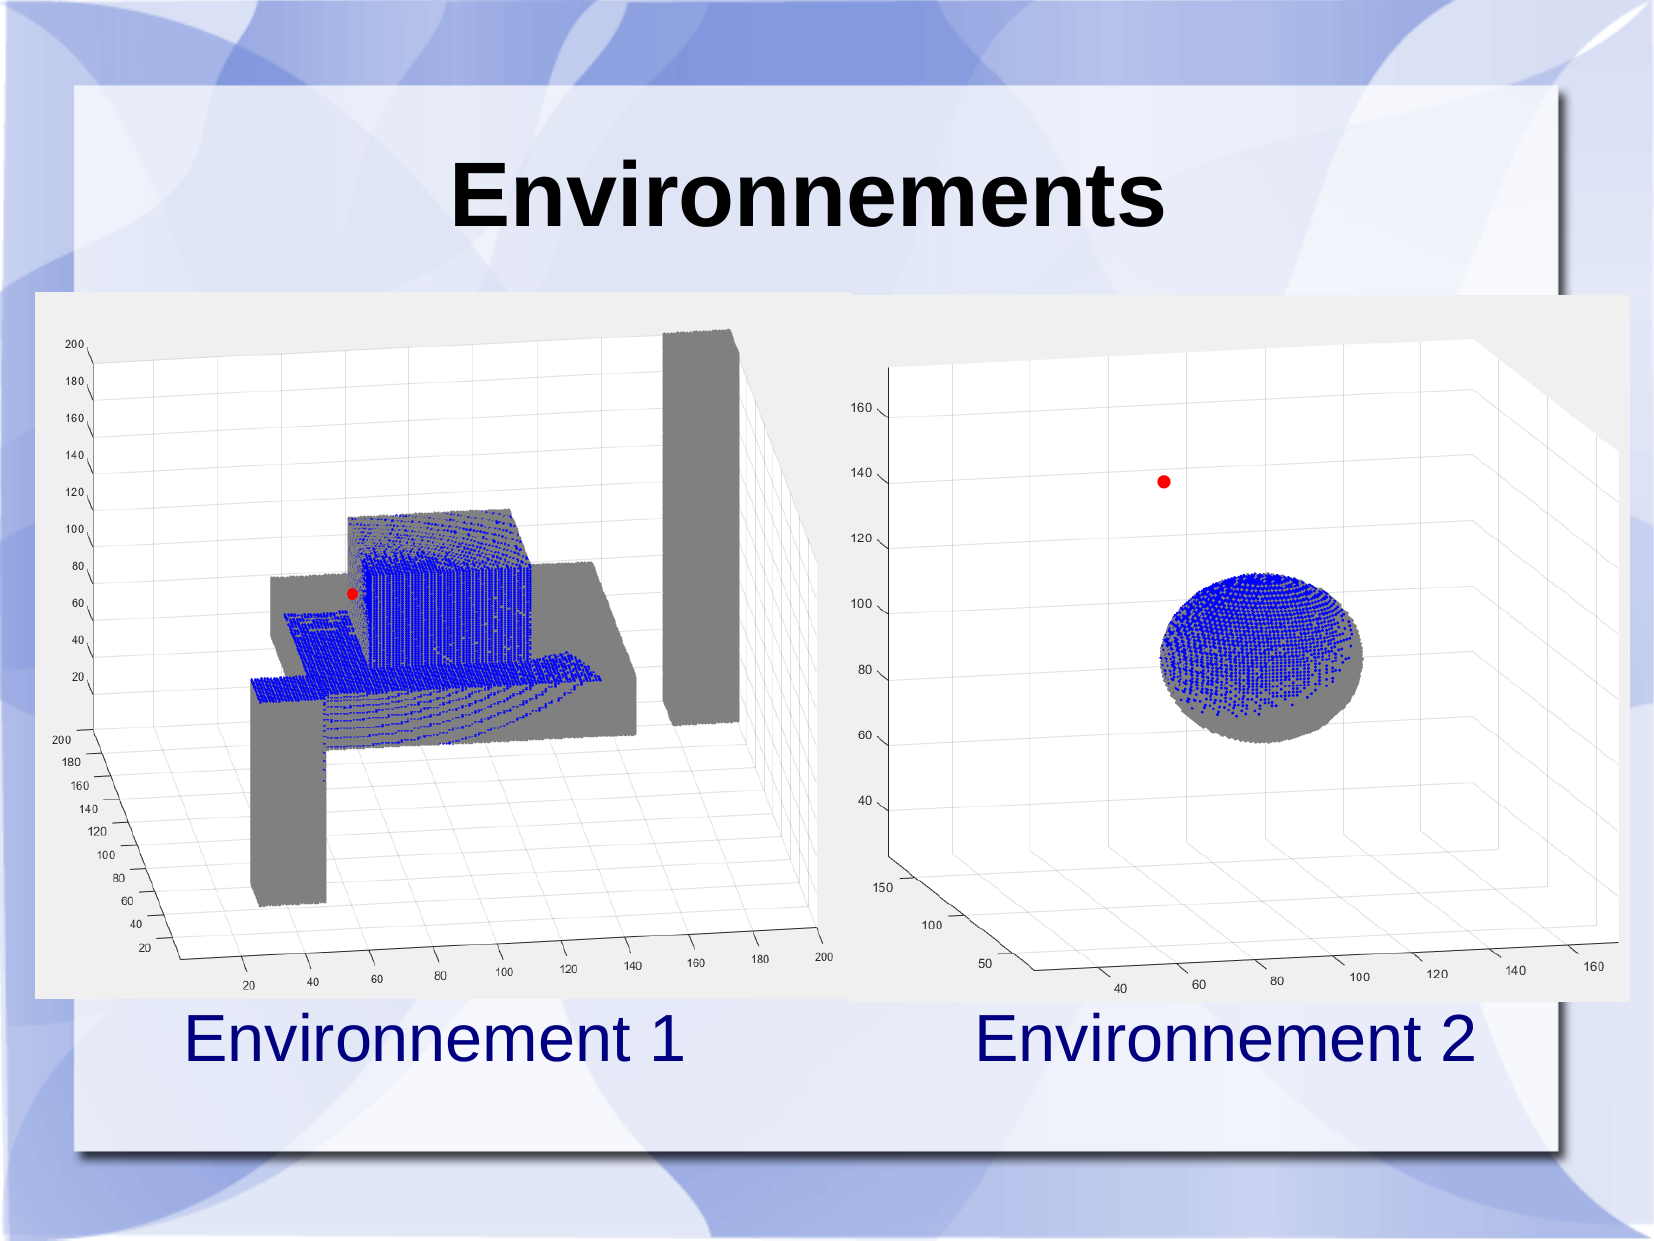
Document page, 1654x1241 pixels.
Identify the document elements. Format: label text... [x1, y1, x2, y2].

picture [0, 0, 1654, 1241]
list Environnement 1 Environnement 2 [94, 1001, 1619, 1241]
title Environnements [82, 90, 1536, 295]
